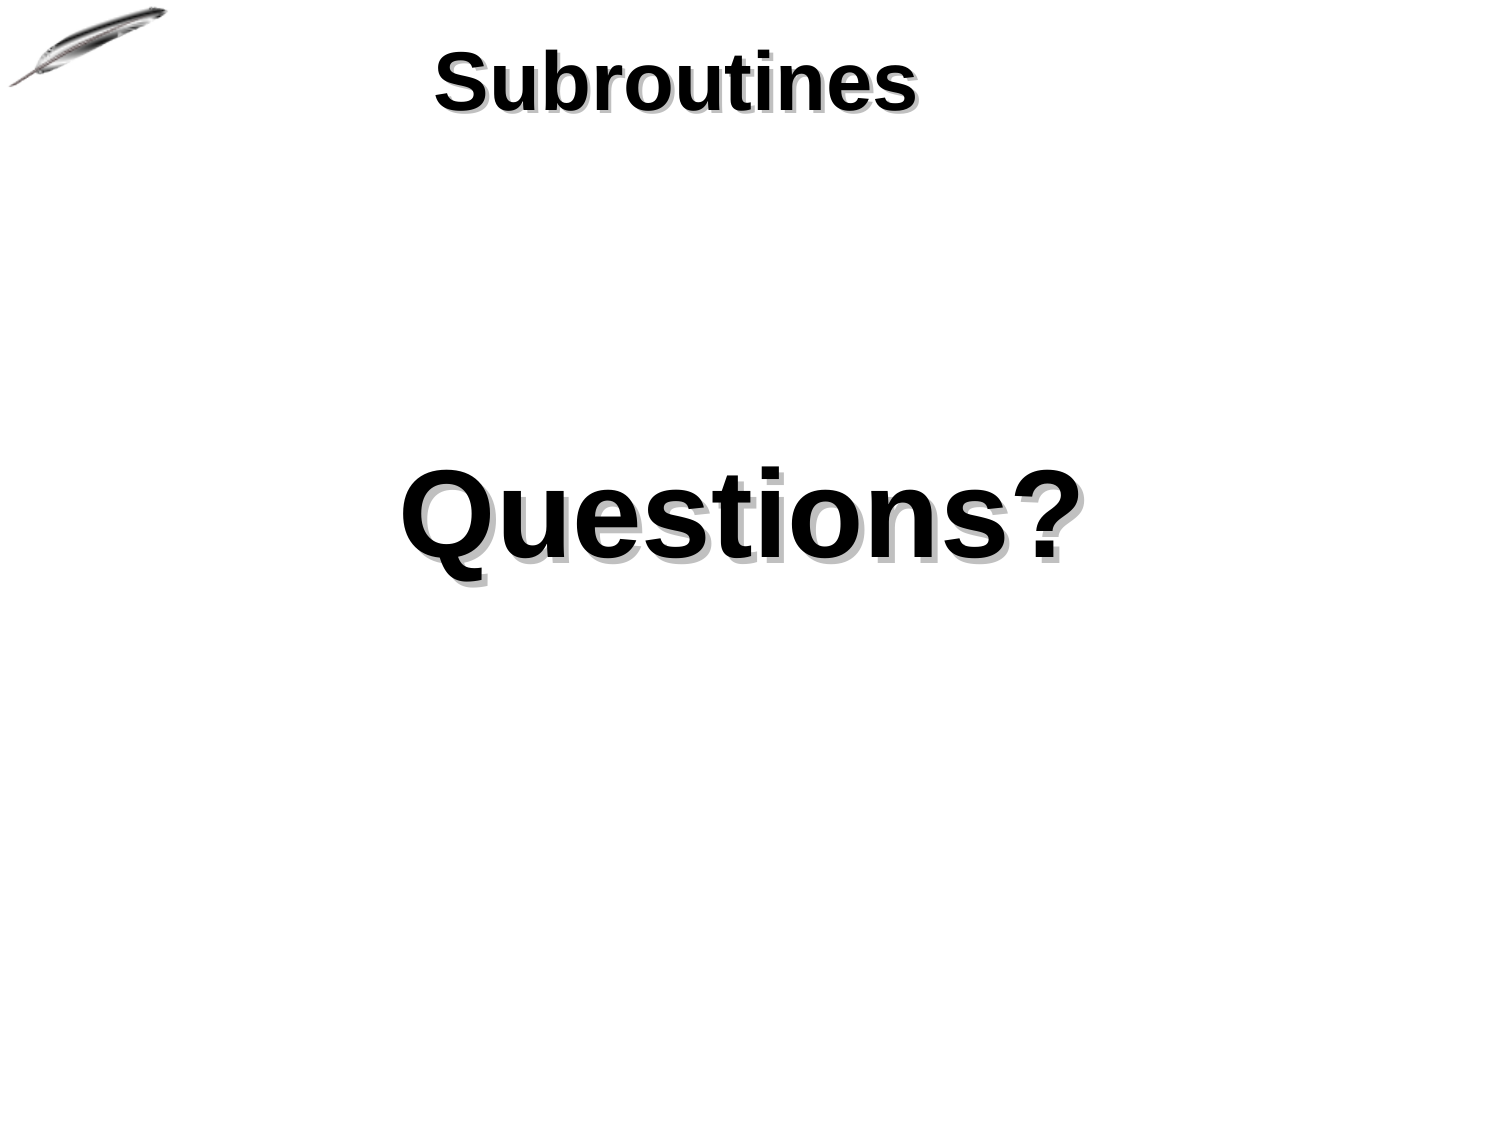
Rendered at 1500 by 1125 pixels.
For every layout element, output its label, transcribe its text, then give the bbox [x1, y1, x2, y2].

picture [5, 5, 173, 89]
list Questions? [383, 444, 1140, 646]
title Subroutines [419, 11, 1459, 161]
